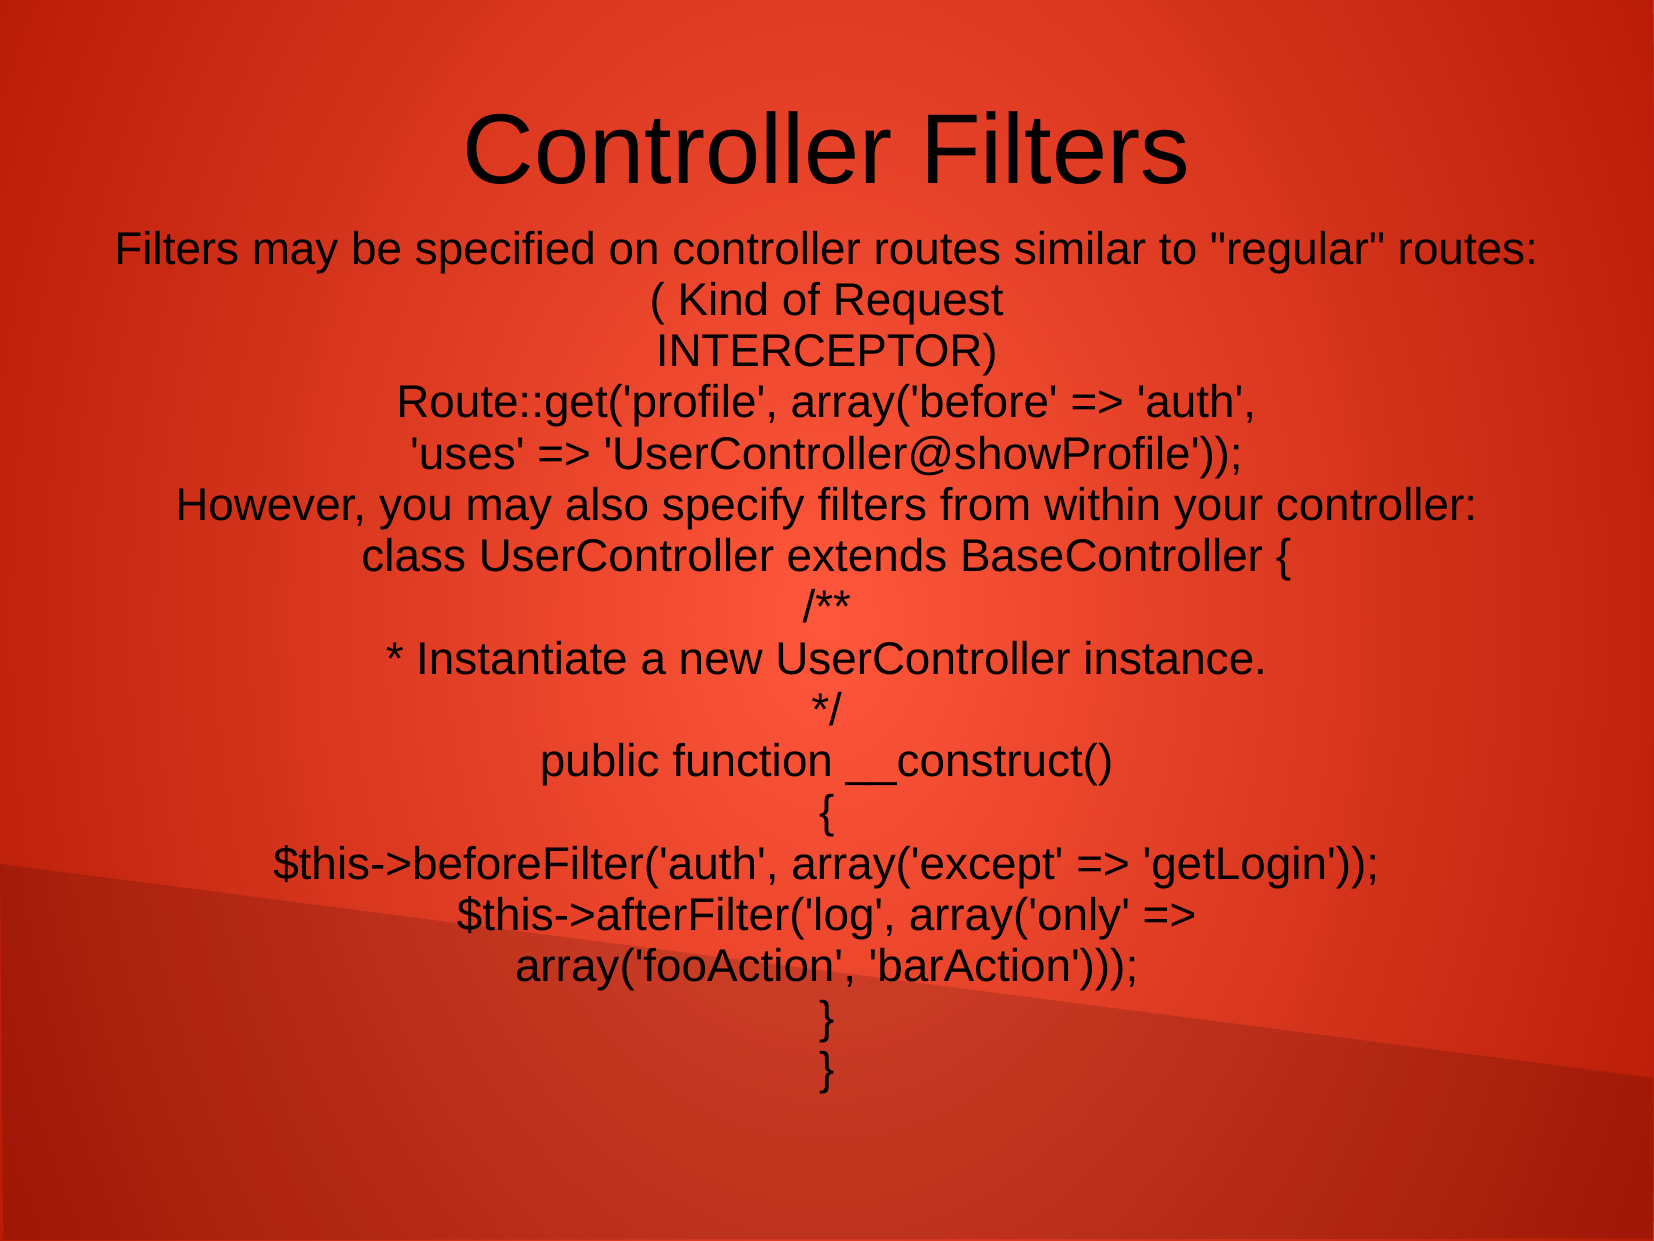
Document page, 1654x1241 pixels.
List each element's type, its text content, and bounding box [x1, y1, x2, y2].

title Controller Filters [82, 47, 1571, 222]
subtitle Filters may be specified on controller routes similar to "regular" routes: ( Kind of Request INTERCEPTOR) Route::get('profile', array('before' => 'auth', 'uses' => 'UserController@showProfile')); However, you may also specify filters from within your controller: class UserController extends BaseController { /** * Instantiate a new UserController instance. */ public function __construct() { $this->beforeFilter('auth', array('except' => 'getLogin')); $this->afterFilter('log', array('only' => array('fooAction', 'barAction'))); } } [82, 222, 1571, 1095]
